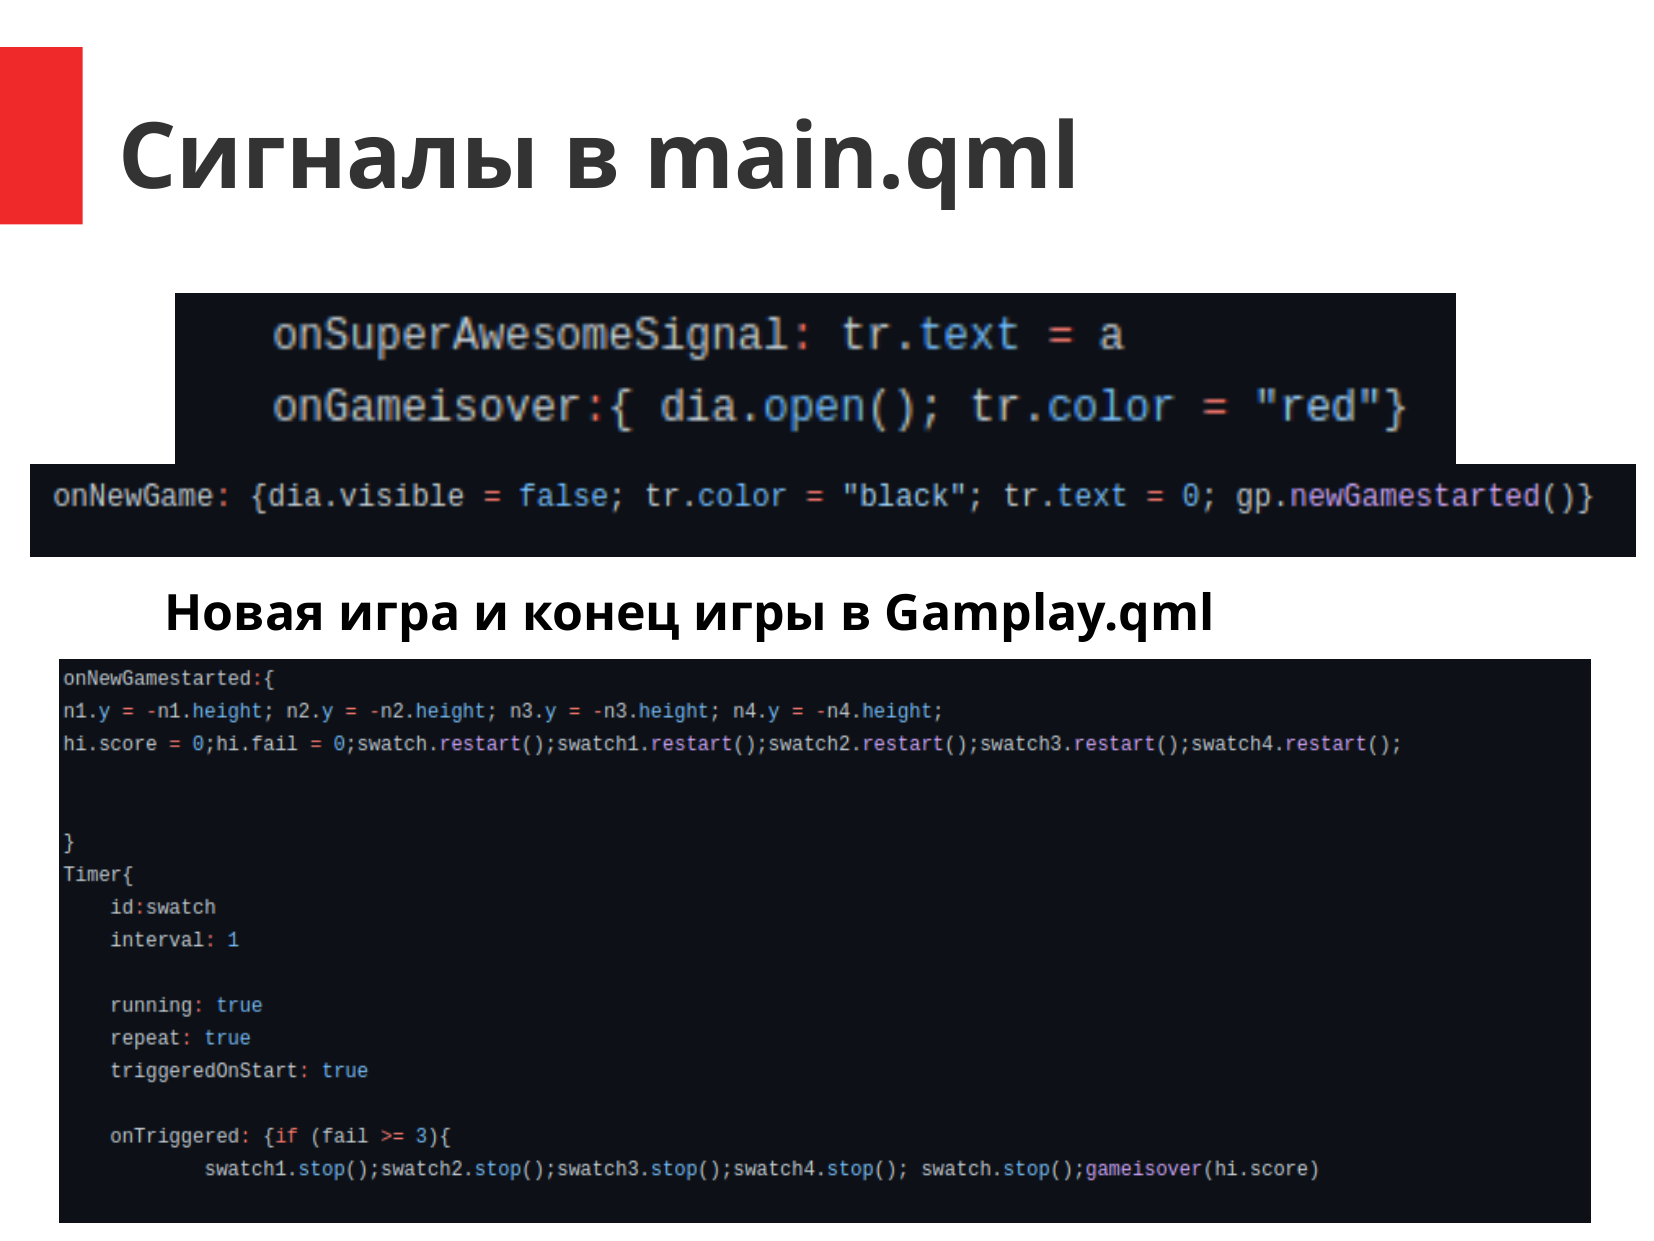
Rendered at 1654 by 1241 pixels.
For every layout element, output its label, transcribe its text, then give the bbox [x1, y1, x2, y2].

picture [30, 293, 1636, 558]
text_box Новая игра и конец игры в Gamplay.qml [150, 570, 1336, 644]
picture [59, 659, 1591, 1223]
title Сигналы в main.qml [118, 49, 1571, 257]
